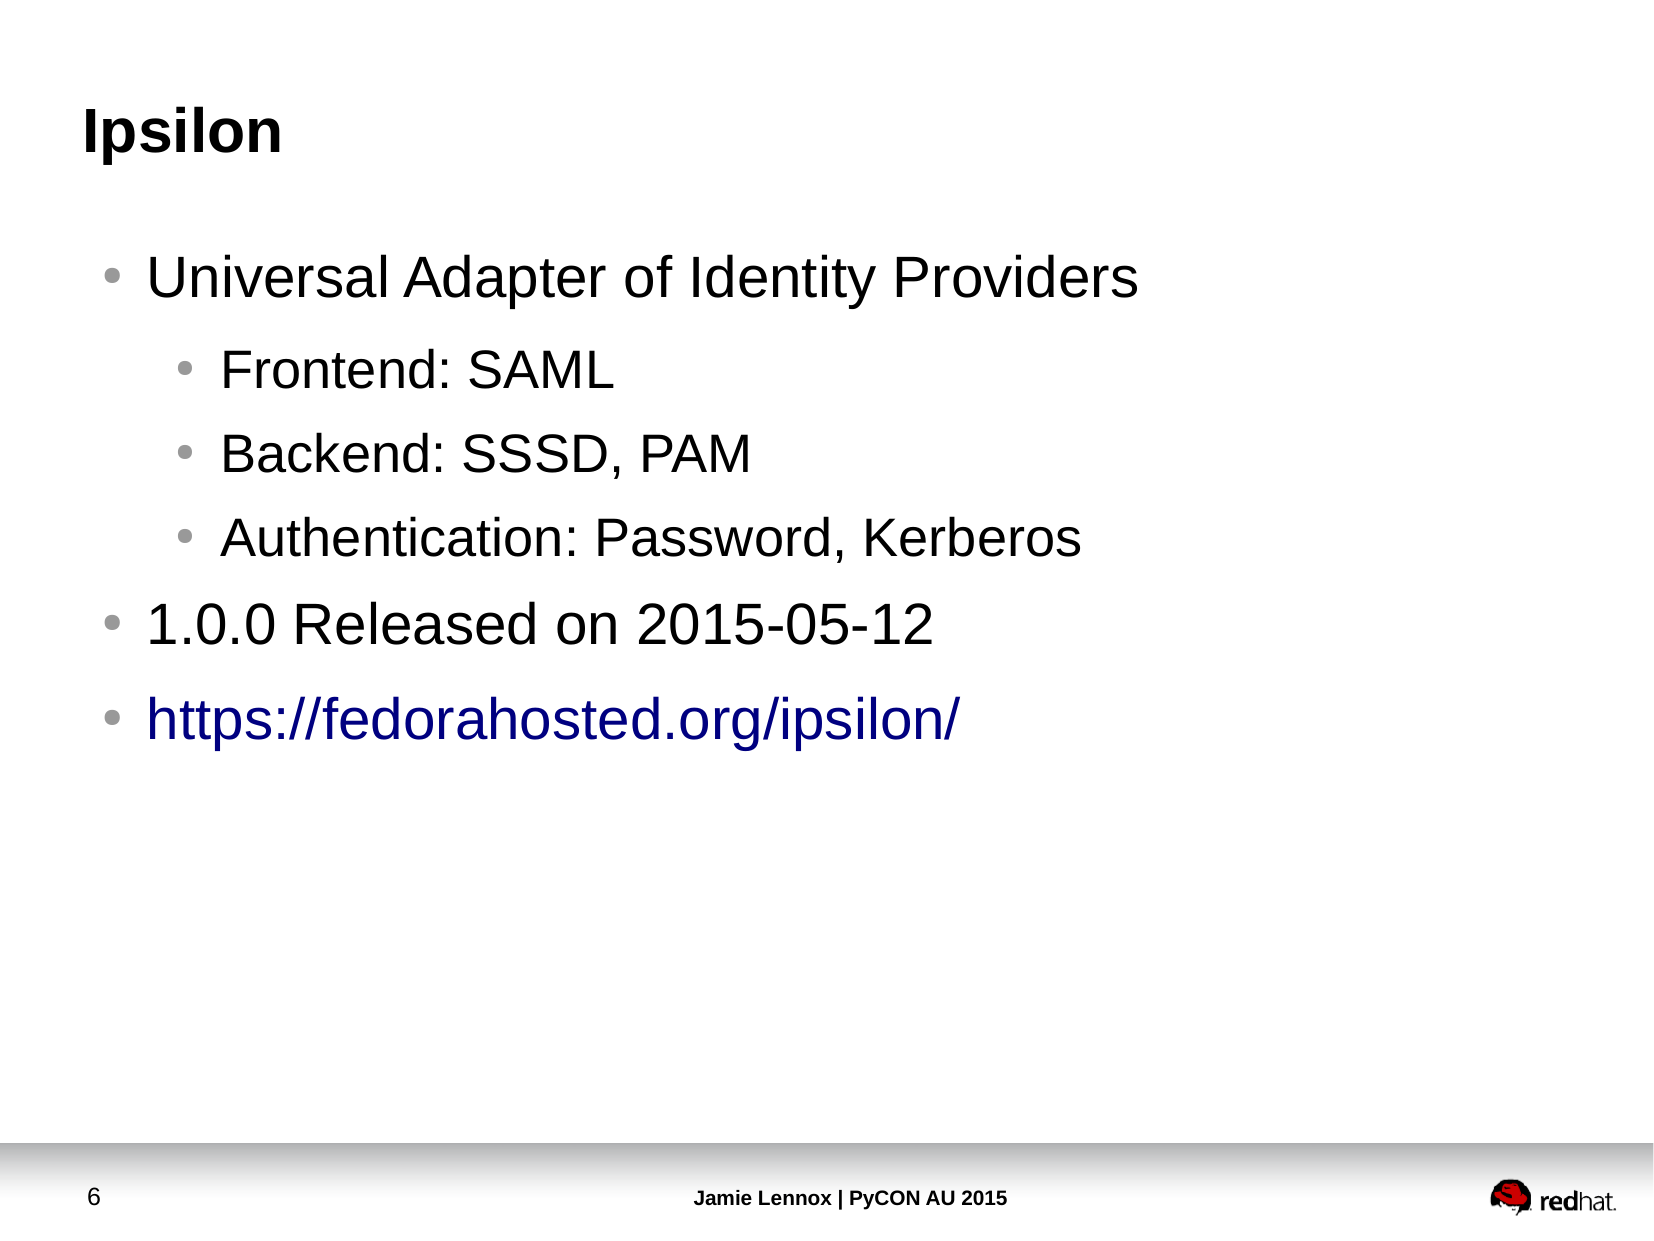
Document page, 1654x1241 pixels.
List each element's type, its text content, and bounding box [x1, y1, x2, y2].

title Ipsilon [82, 37, 1571, 226]
list Universal Adapter of Identity Providers Frontend: SAML Backend: SSSD, PAM Authentication: Password, Kerberos 1.0.0 Released on 2015-05-12 https://fedorahosted.org/ipsilon/ [86, 244, 1576, 1039]
picture [0, 1143, 1654, 1241]
